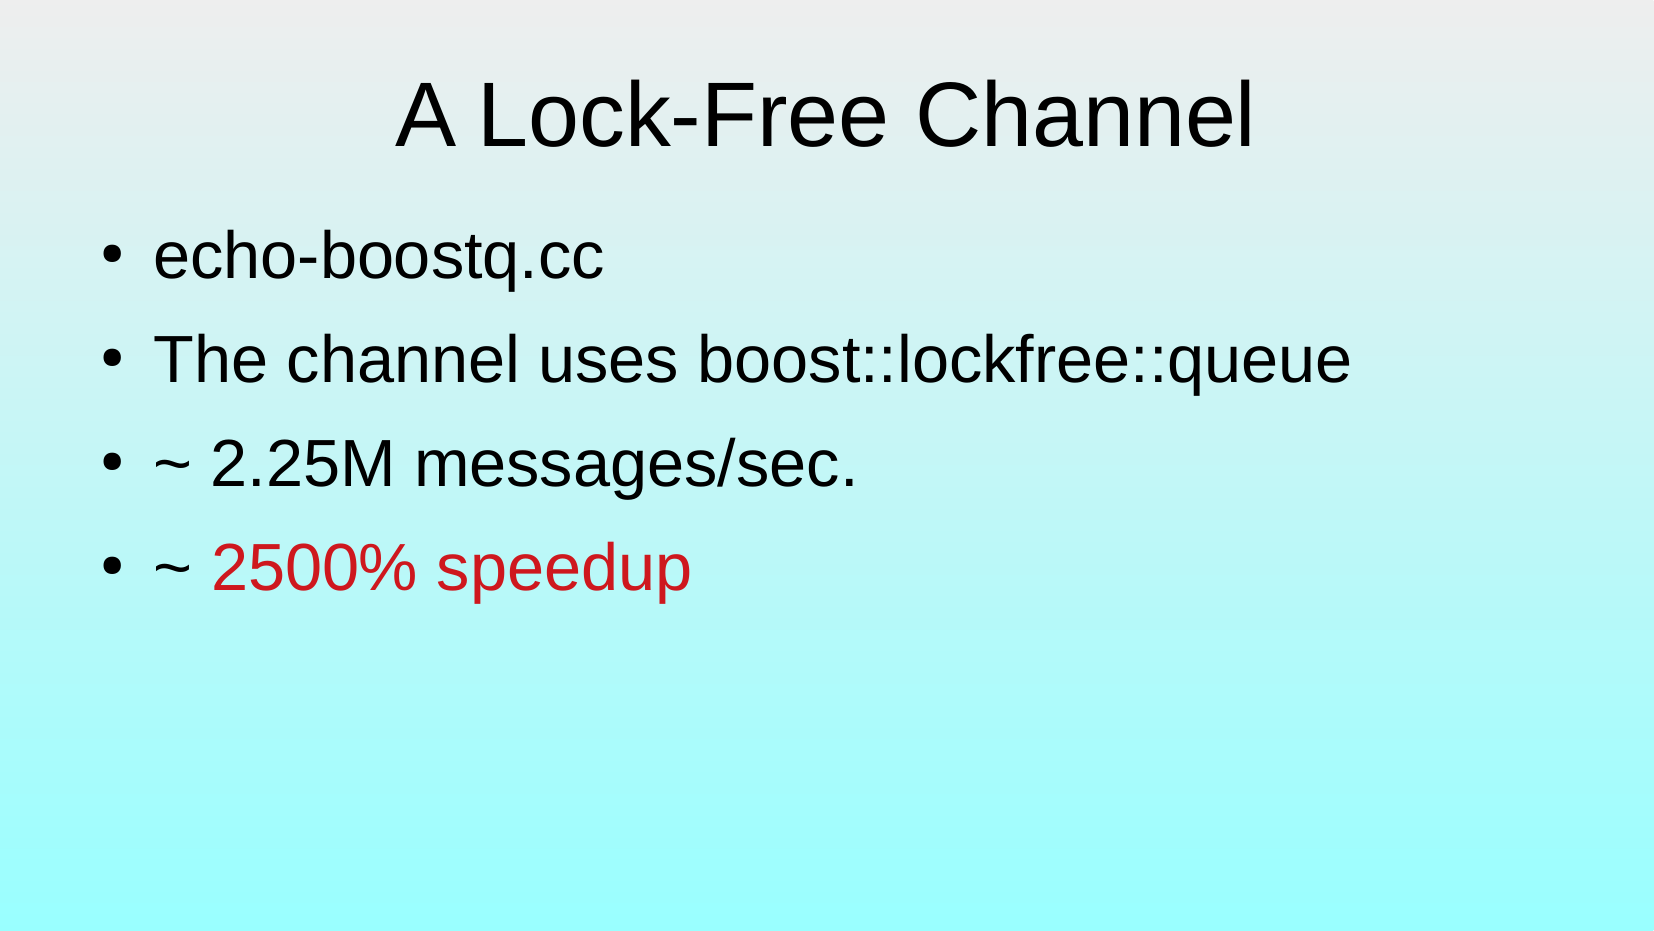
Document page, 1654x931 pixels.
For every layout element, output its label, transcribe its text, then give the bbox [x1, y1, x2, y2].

list echo-boostq.cc The channel uses boost::lockfree::queue ~ 2.25M messages/sec. ~ 2500% speedup [82, 217, 1571, 758]
title A Lock-Free Channel [82, 37, 1571, 193]
